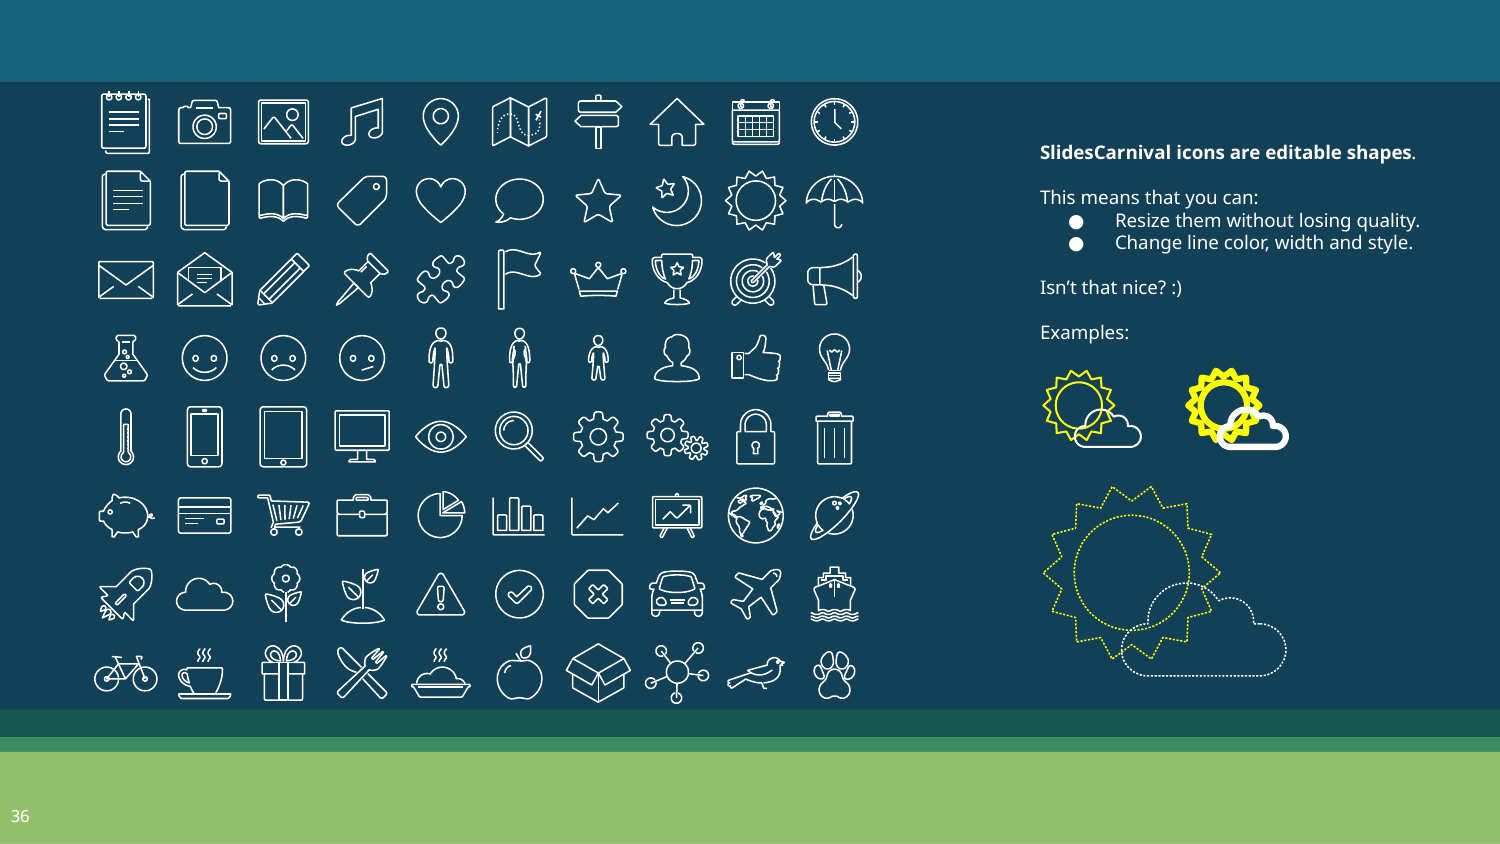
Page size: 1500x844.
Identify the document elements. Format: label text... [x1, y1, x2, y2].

slide_number <number> [0, 790, 49, 844]
text_box SlidesCarnival icons are editable shapes. This means that you can: Resize them without losing quality. Change line color, width and style. Isn’t that nice? :) Examples: [1024, 126, 1451, 377]
